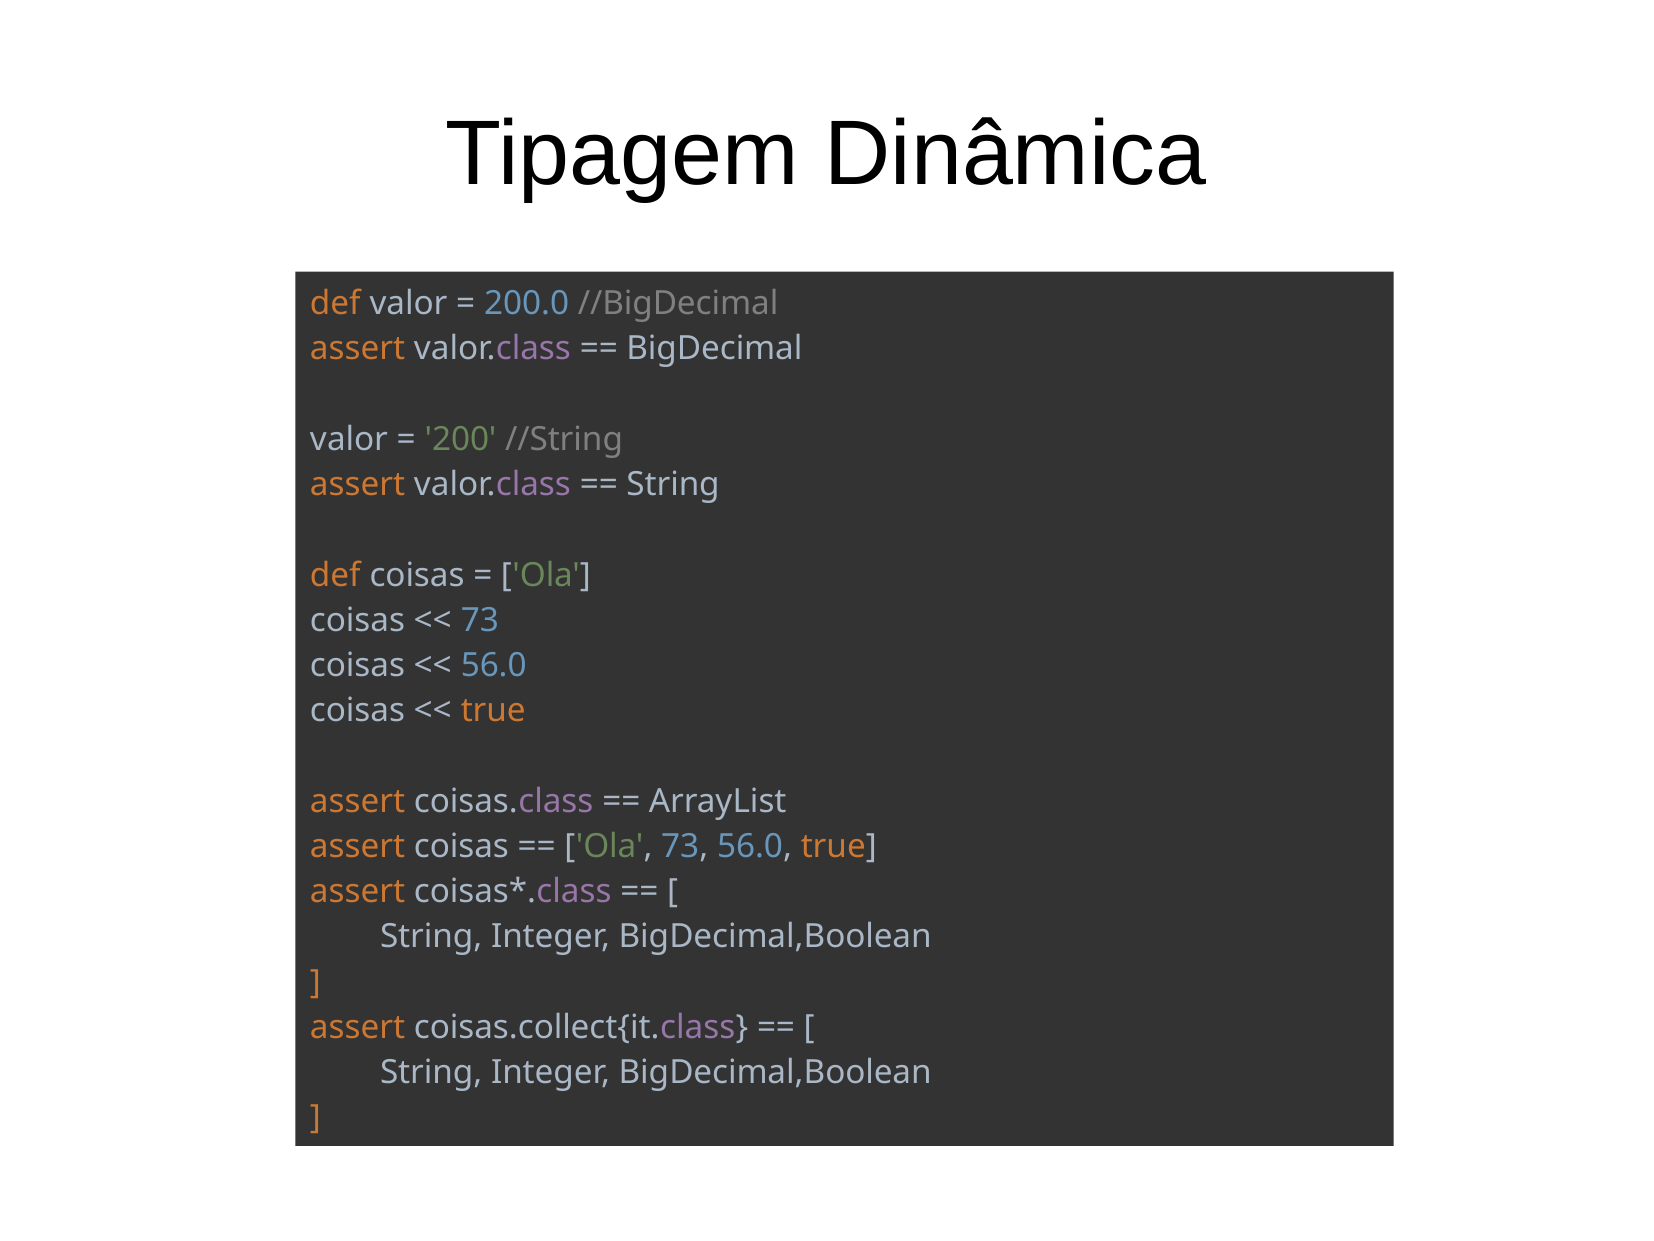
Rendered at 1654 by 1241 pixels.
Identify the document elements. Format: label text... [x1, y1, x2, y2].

text_box def valor = 200.0 //BigDecimal assert valor.class == BigDecimal valor = '200' //String assert valor.class == String def coisas = ['Ola'] coisas << 73 coisas << 56.0 coisas << true assert coisas.class == ArrayList assert coisas == ['Ola', 73, 56.0, true] assert coisas*.class == [ String, Integer, BigDecimal,Boolean ] assert coisas.collect{it.class} == [ String, Integer, BigDecimal,Boolean ] [295, 271, 1394, 1087]
title Tipagem Dinâmica [82, 49, 1571, 257]
